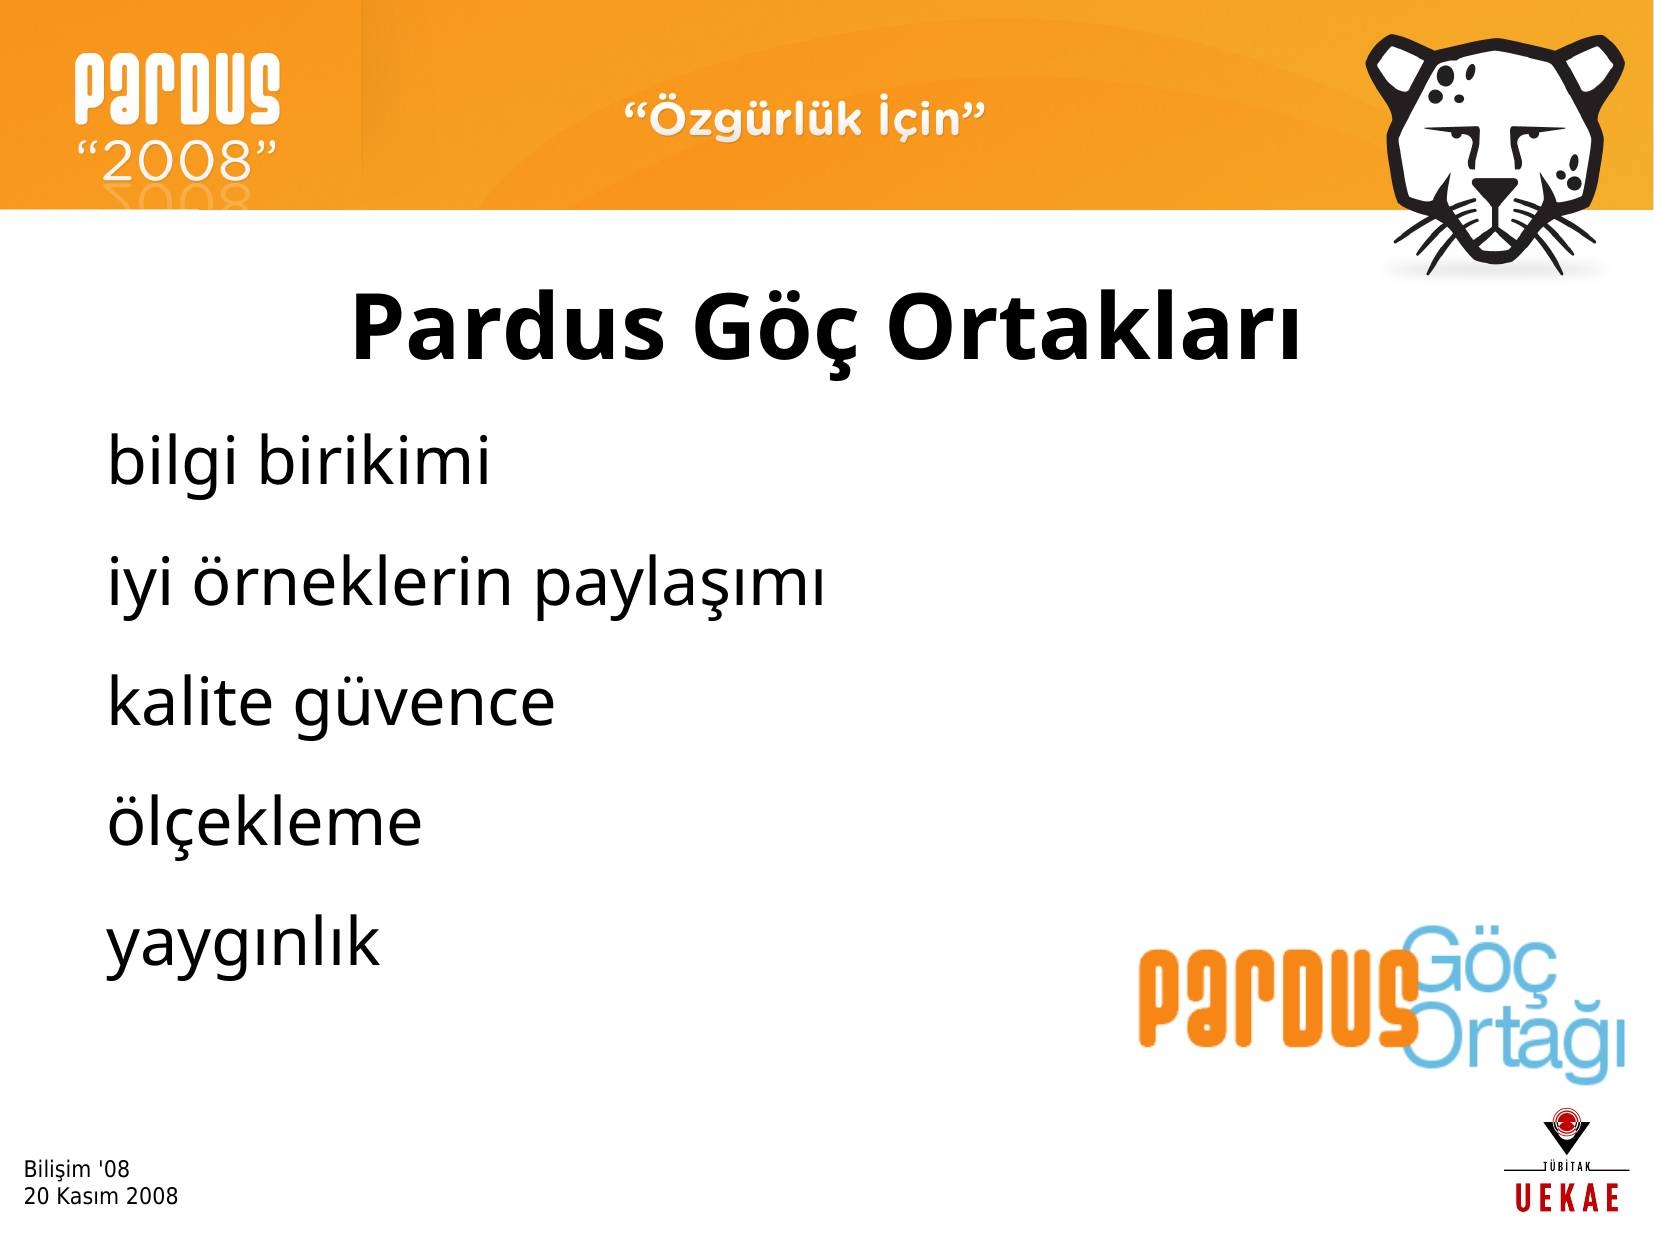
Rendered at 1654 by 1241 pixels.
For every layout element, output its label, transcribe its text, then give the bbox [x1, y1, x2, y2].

picture [1500, 1104, 1634, 1215]
picture [0, 0, 1654, 293]
picture [1121, 915, 1646, 1094]
list bilgi birikimi iyi örneklerin paylaşımı kalite güvence ölçekleme yaygınlık [88, 413, 1571, 1050]
title Pardus Göç Ortakları [82, 220, 1571, 428]
